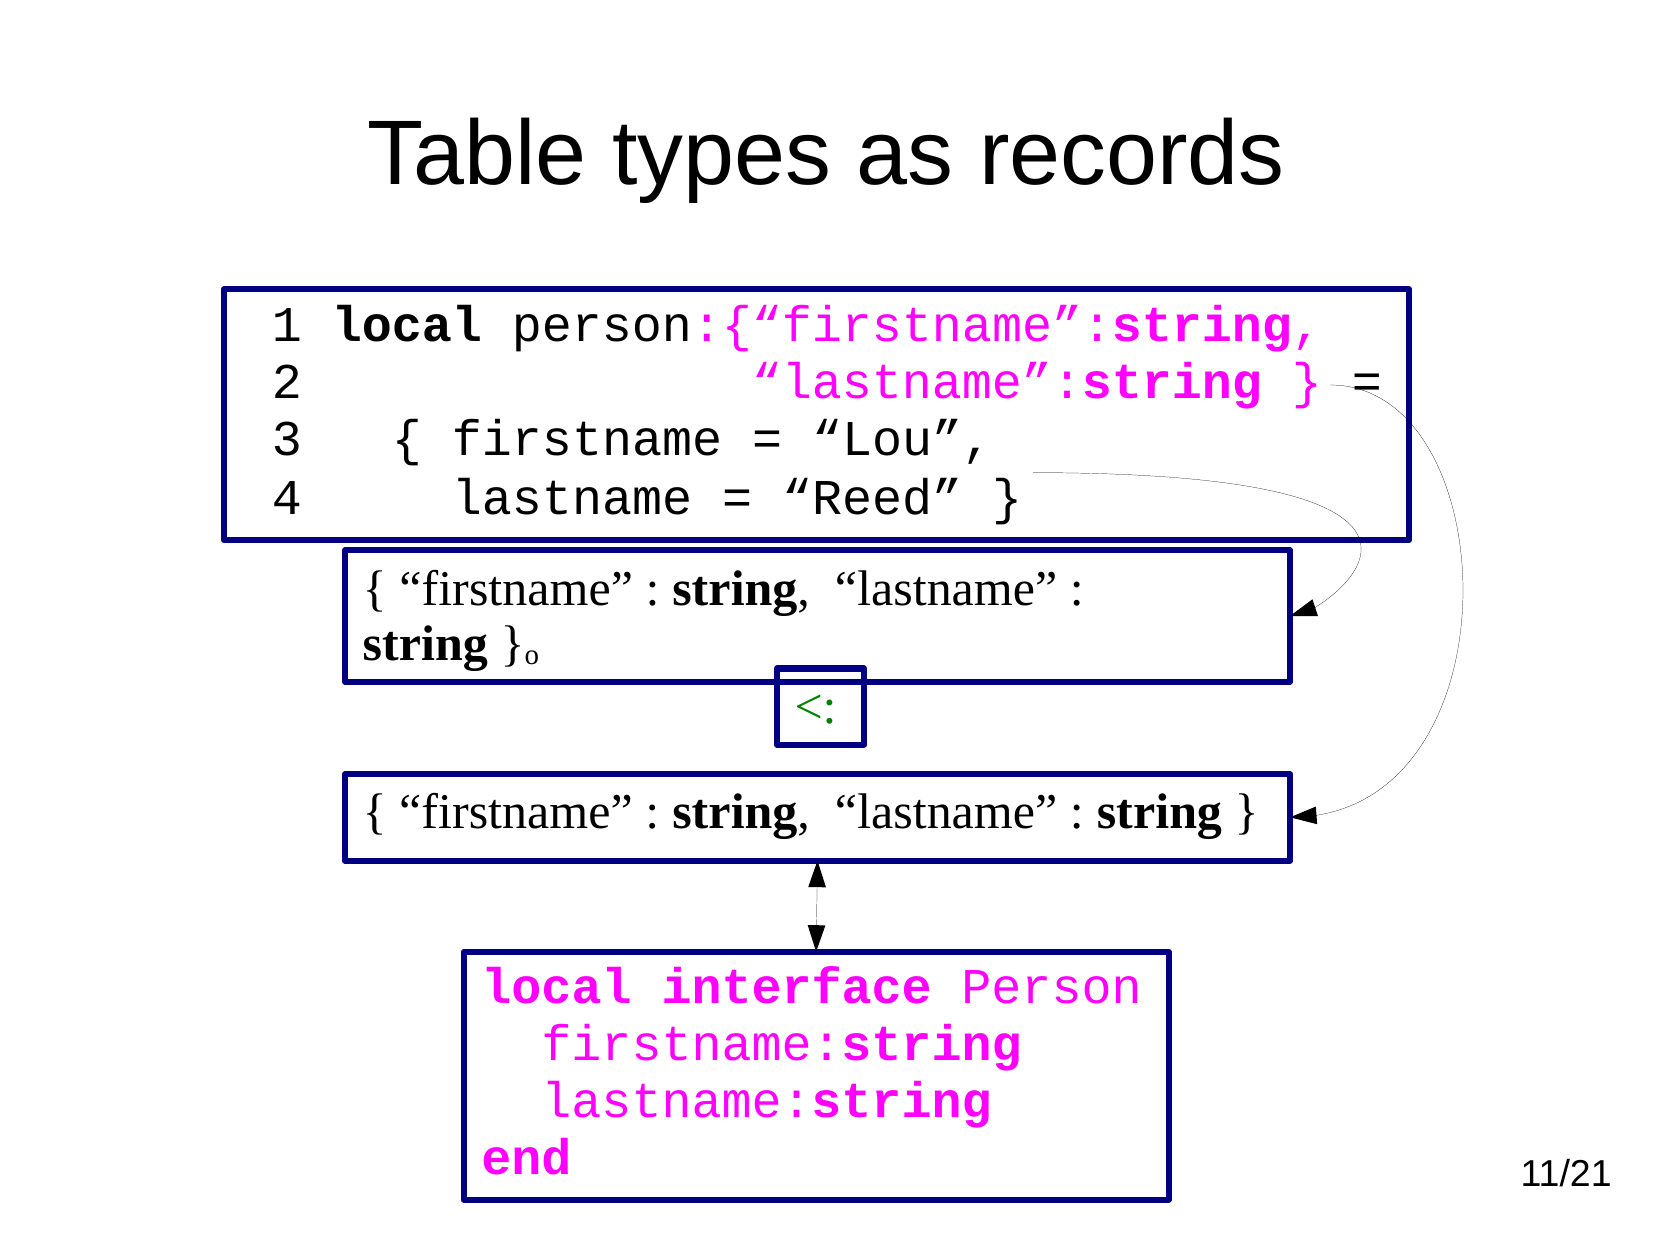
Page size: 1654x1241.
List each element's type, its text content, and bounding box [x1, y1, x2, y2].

text_box 11/21 [1495, 1145, 1630, 1216]
text_box local interface Person firstname:string lastname:string end [463, 951, 1169, 1173]
text_box <: [776, 668, 864, 745]
text_box { “firstname” : string, “lastname” : string } [345, 774, 1291, 861]
title Table types as records [82, 49, 1571, 257]
text_box { “firstname” : string, “lastname” : string }o [345, 550, 1291, 643]
text_box 1 local person:{“firstname”:string, 2 “lastname”:string } = 3 { firstname = “Lou”, 4 lastname = “Reed” } [224, 289, 1410, 511]
